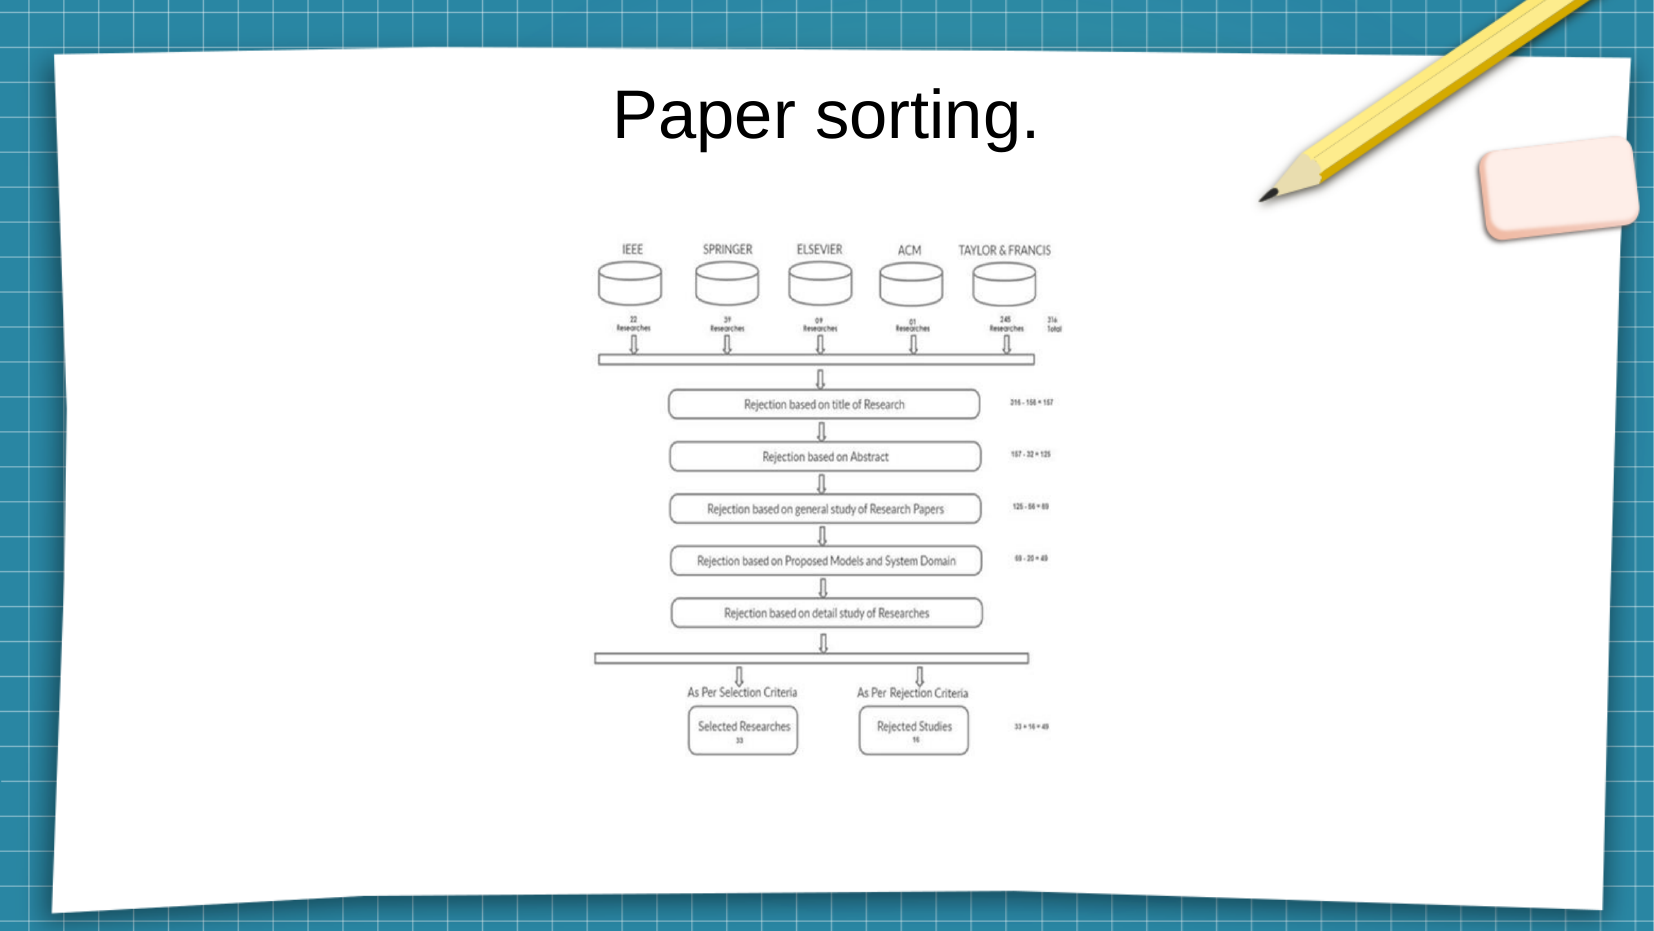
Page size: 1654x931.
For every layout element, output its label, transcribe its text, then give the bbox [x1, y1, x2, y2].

title Paper sorting. [82, 37, 1571, 193]
picture [0, 0, 1654, 931]
